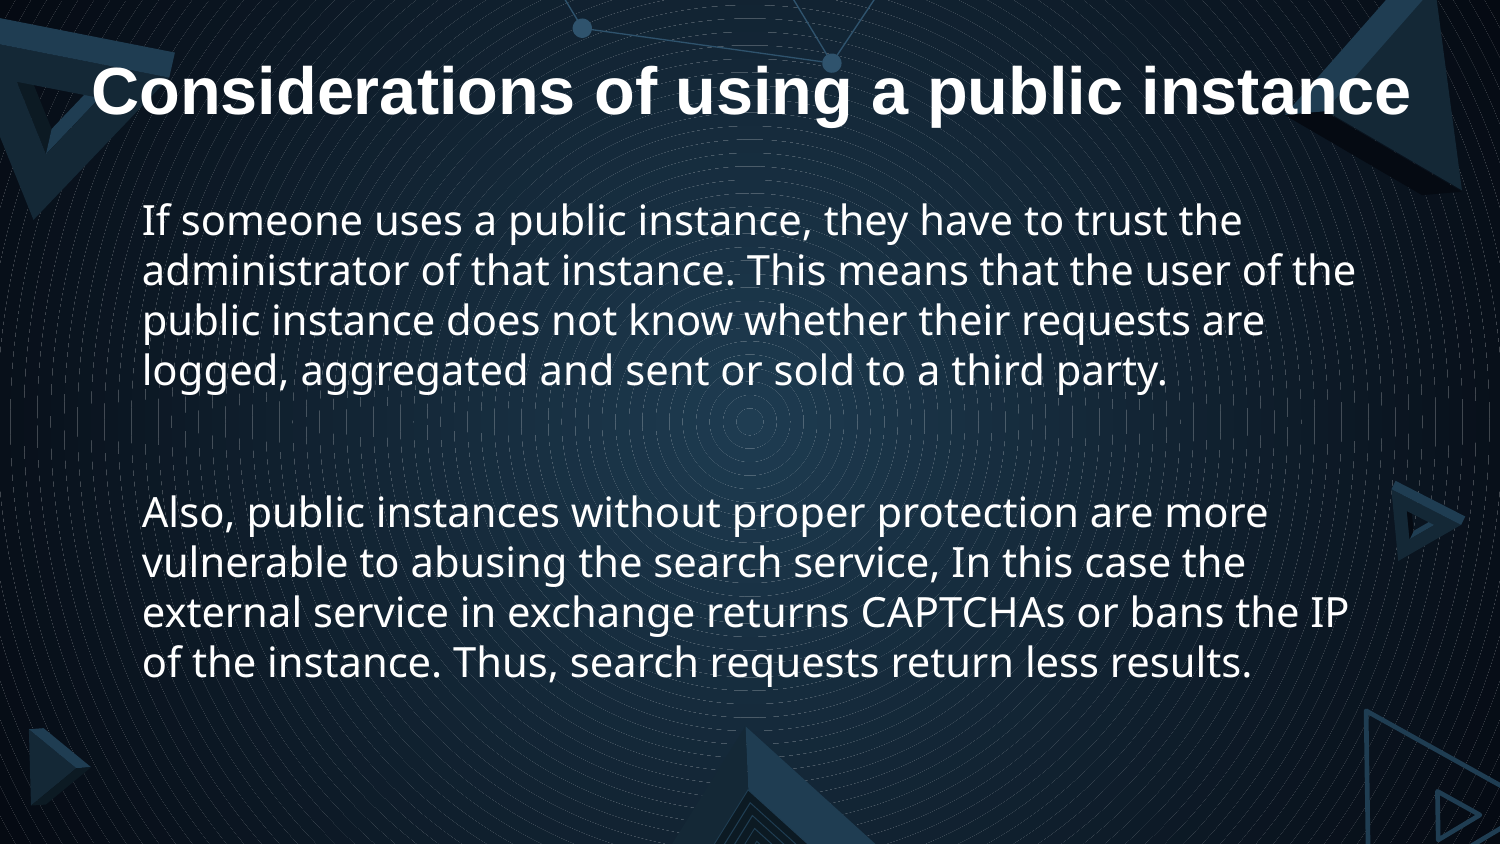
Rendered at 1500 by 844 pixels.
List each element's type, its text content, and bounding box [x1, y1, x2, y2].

list If someone uses a public instance, they have to trust the administrator of that instance. This means that the user of the public instance does not know whether their requests are logged, aggregated and sent or sold to a third party. Also, public instances without proper protection are more vulnerable to abusing the search service, In this case the external service in exchange returns CAPTCHAs or bans the IP of the instance. Thus, search requests return less results. [116, 178, 1383, 676]
title Considerations of using a public instance [79, 64, 1426, 113]
